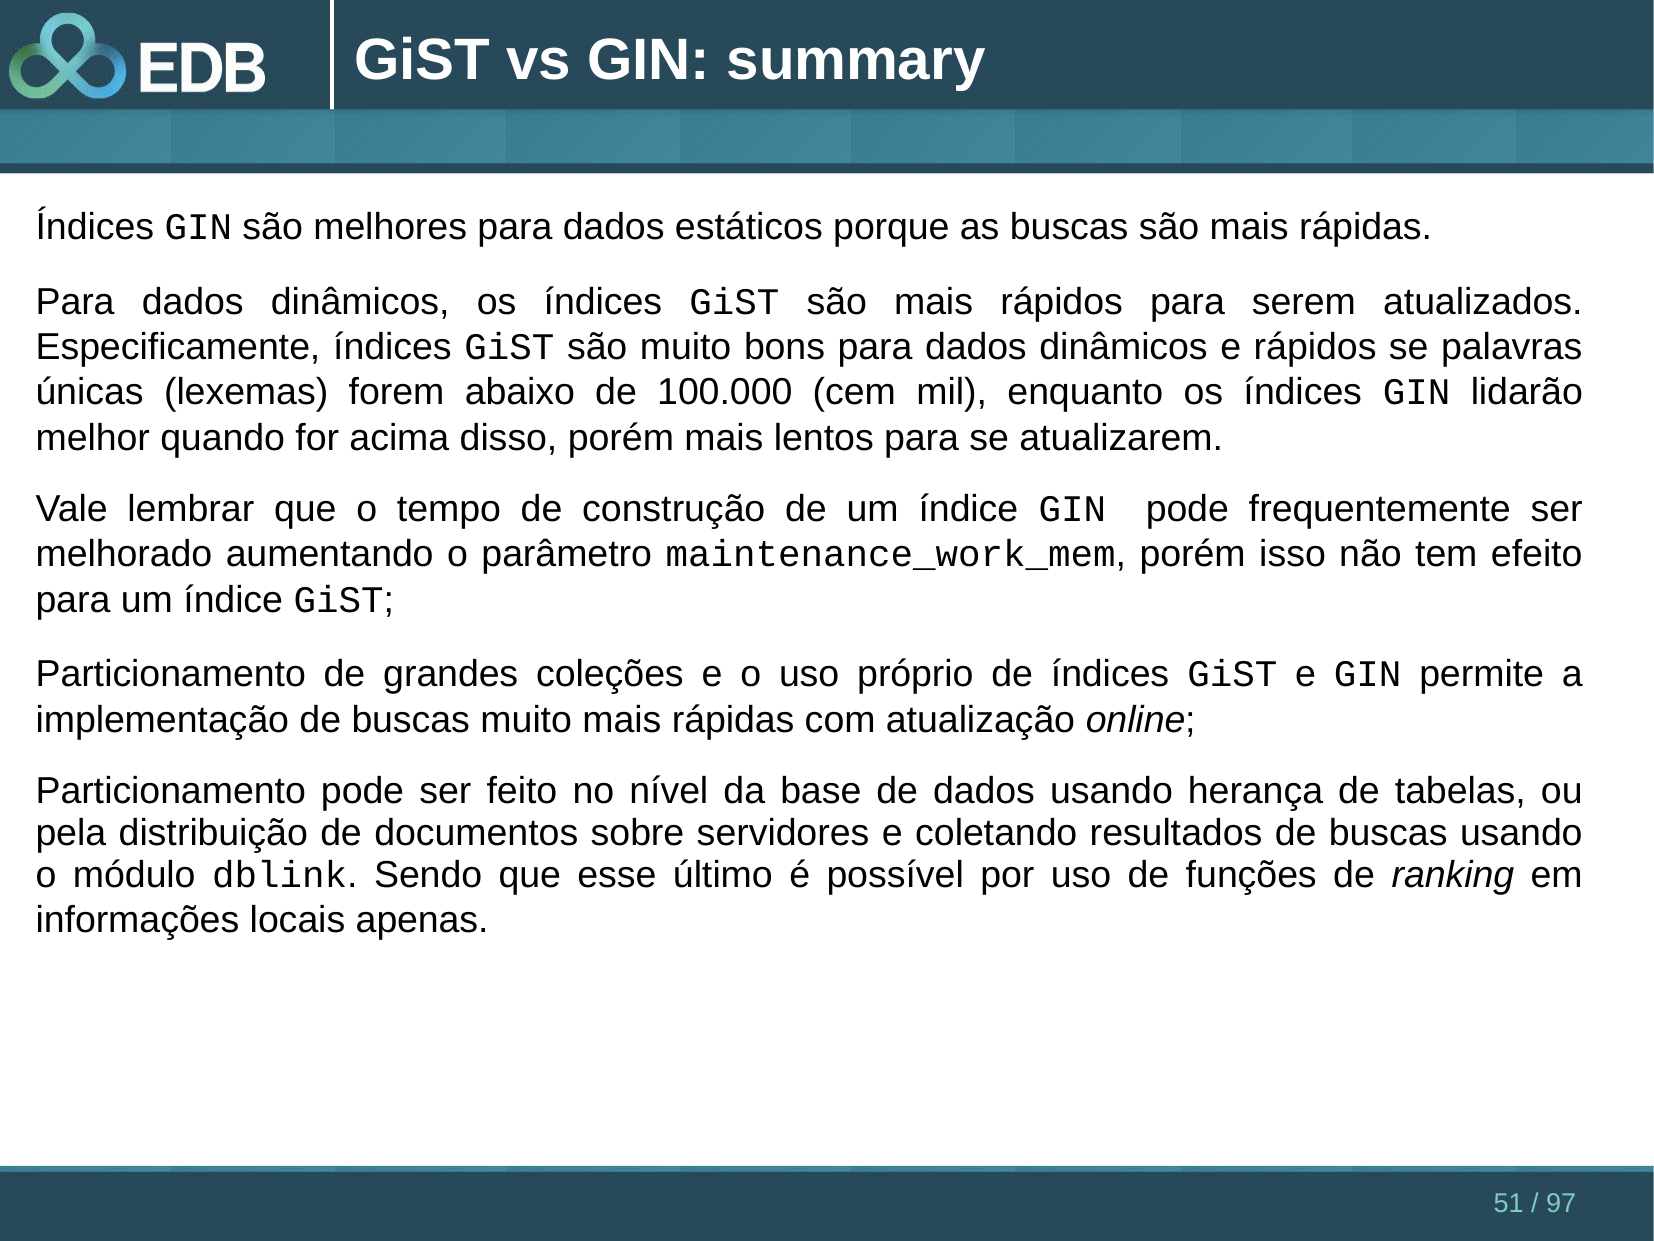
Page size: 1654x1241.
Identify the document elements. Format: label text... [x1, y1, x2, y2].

list Índices GIN são melhores para dados estáticos porque as buscas são mais rápidas. Para dados dinâmicos, os índices GiST são mais rápidos para serem atualizados. Especificamente, índices GiST são muito bons para dados dinâmicos e rápidos se palavras únicas (lexemas) forem abaixo de 100.000 (cem mil), enquanto os índices GIN lidarão melhor quando for acima disso, porém mais lentos para se atualizarem. Vale lembrar que o tempo de construção de um índice GIN pode frequentemente ser melhorado aumentando o parâmetro maintenance_work_mem, porém isso não tem efeito para um índice GiST; Particionamento de grandes coleções e o uso próprio de índices GiST e GIN permite a implementação de buscas muito mais rápidas com atualização online; Particionamento pode ser feito no nível da base de dados usando herança de tabelas, ou pela distribuição de documentos sobre servidores e coletando resultados de buscas usando o módulo dblink. Sendo que esse último é possível por uso de funções de ranking em informações locais apenas. [35, 205, 1583, 1013]
picture [0, 0, 1654, 1241]
title GiST vs GIN: summary [354, 0, 1625, 125]
